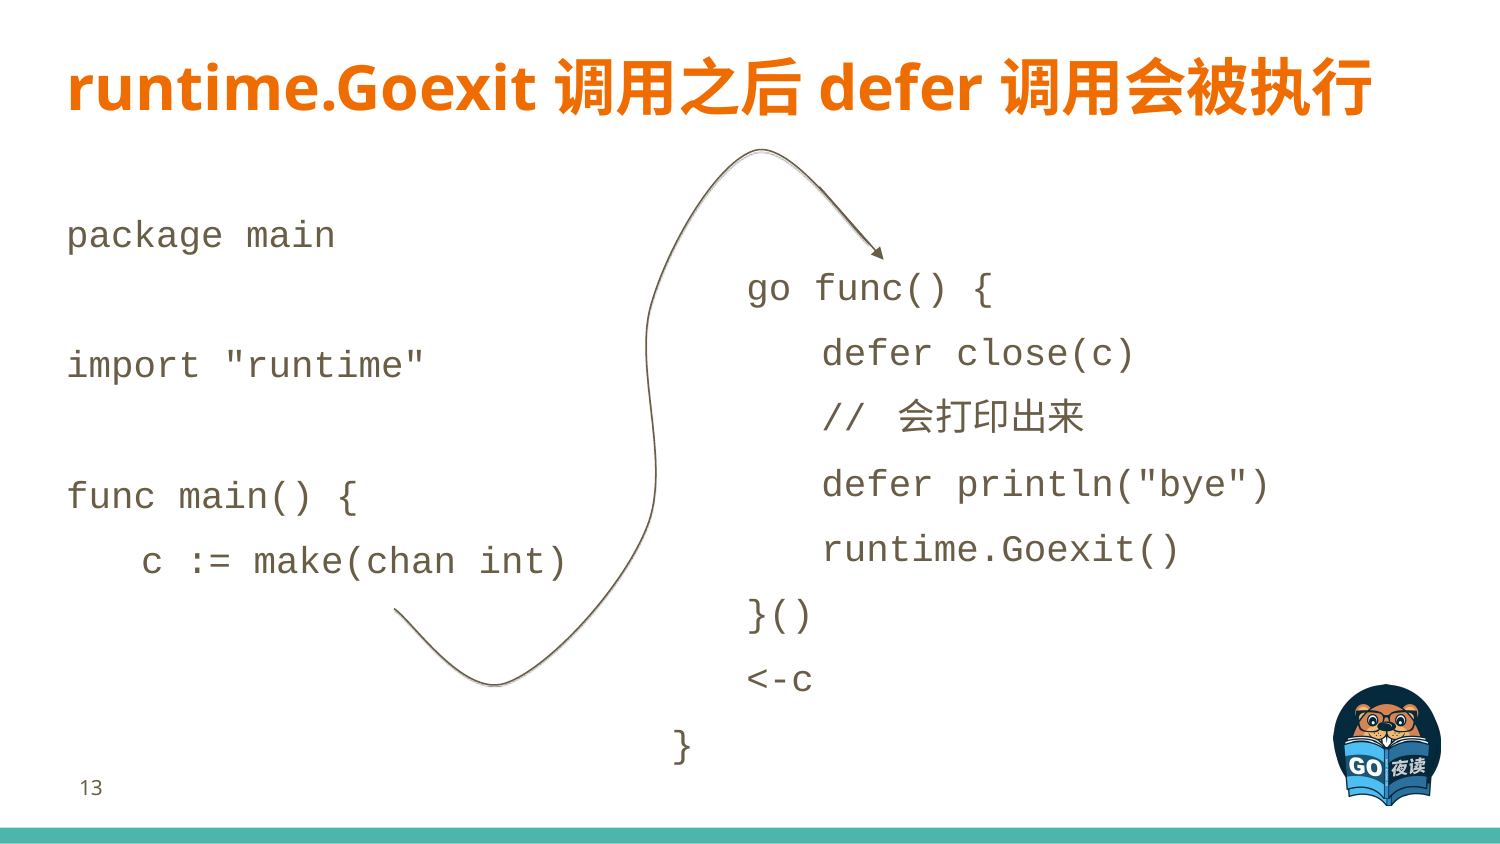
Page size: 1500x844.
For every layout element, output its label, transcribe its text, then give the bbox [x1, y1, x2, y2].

slide_number <number> [27, 756, 118, 821]
picture [1333, 684, 1441, 806]
list package main import "runtime" func main() { c := make(chan int) [51, 206, 605, 757]
picture [1377, 684, 1384, 690]
title runtime.Goexit调用之后defer调用会被执行 [51, 33, 1449, 150]
list go func() { defer close(c) // 会打印出来 defer println("bye") runtime.Goexit() }() <-c } [656, 259, 1377, 782]
